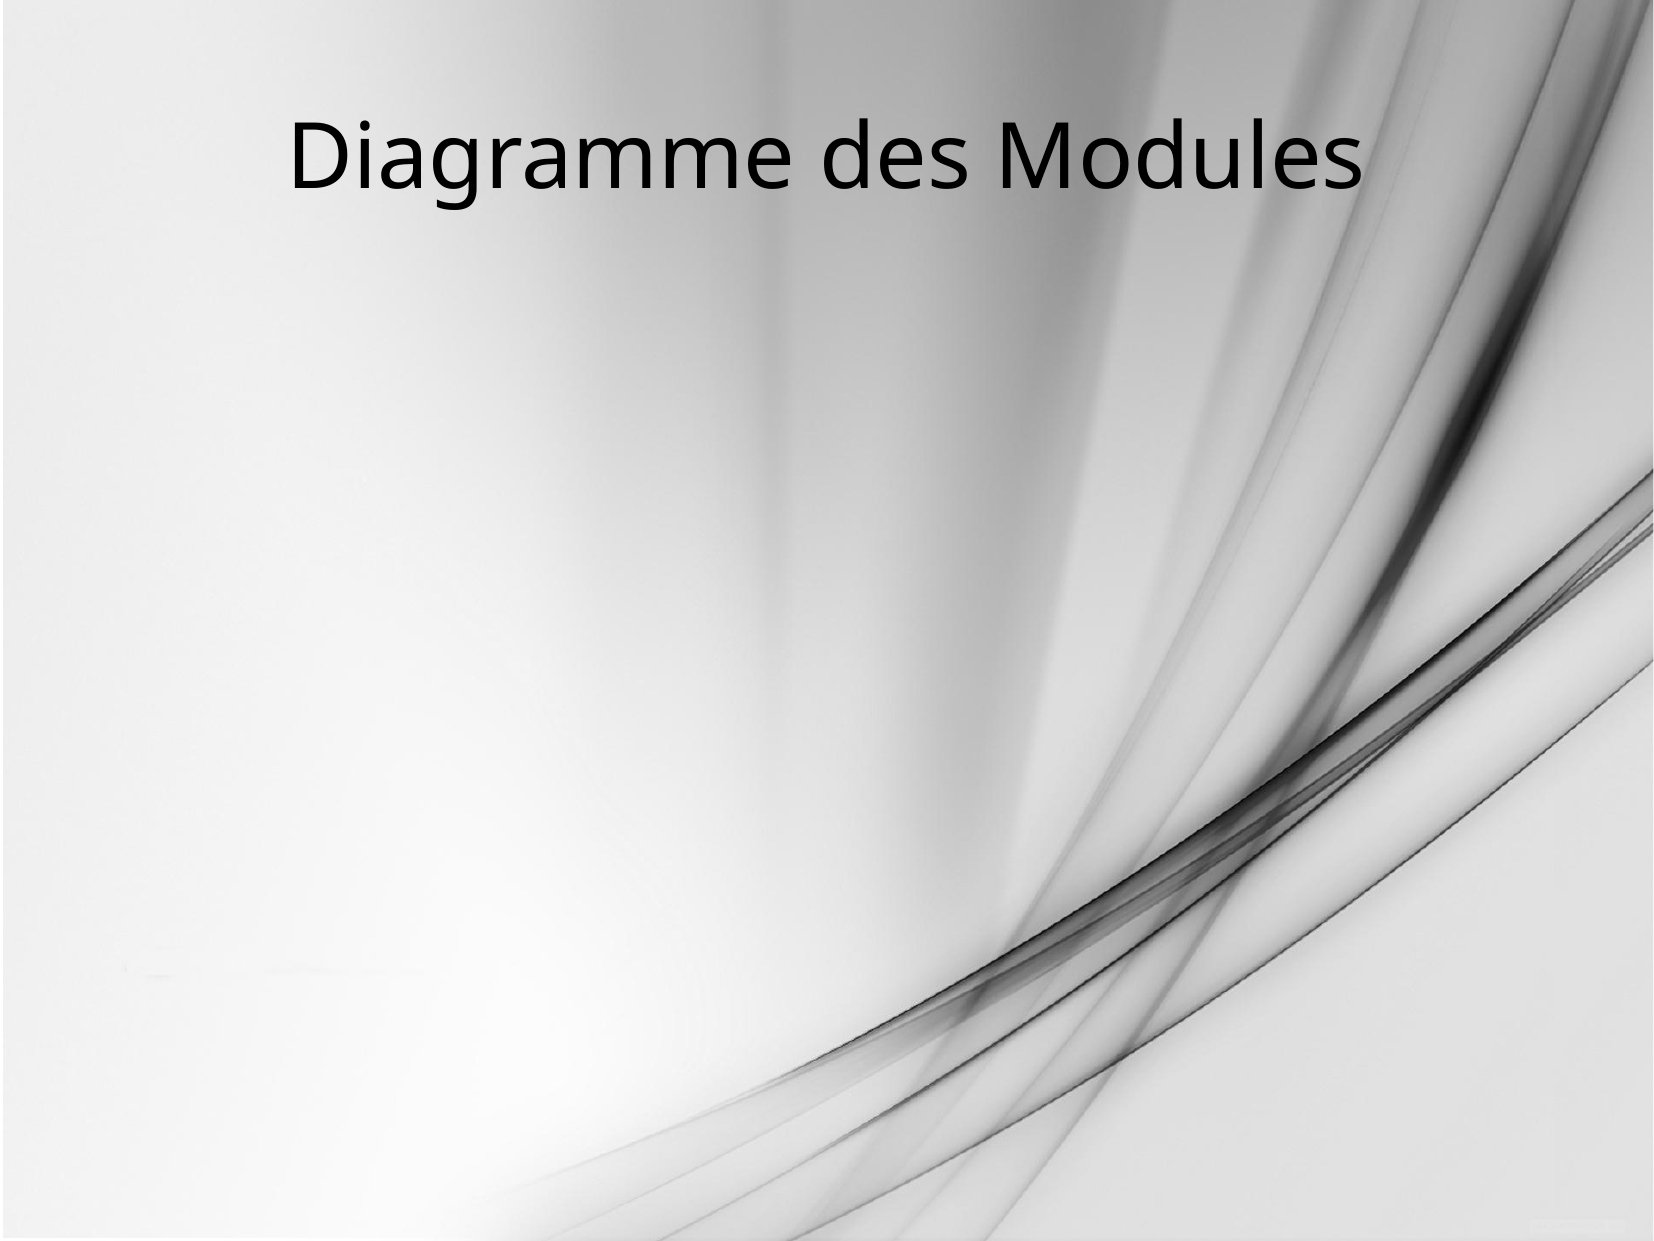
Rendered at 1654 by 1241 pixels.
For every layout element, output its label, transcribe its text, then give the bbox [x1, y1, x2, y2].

title Diagramme des Modules [82, 49, 1571, 257]
picture [3, 0, 1654, 1241]
